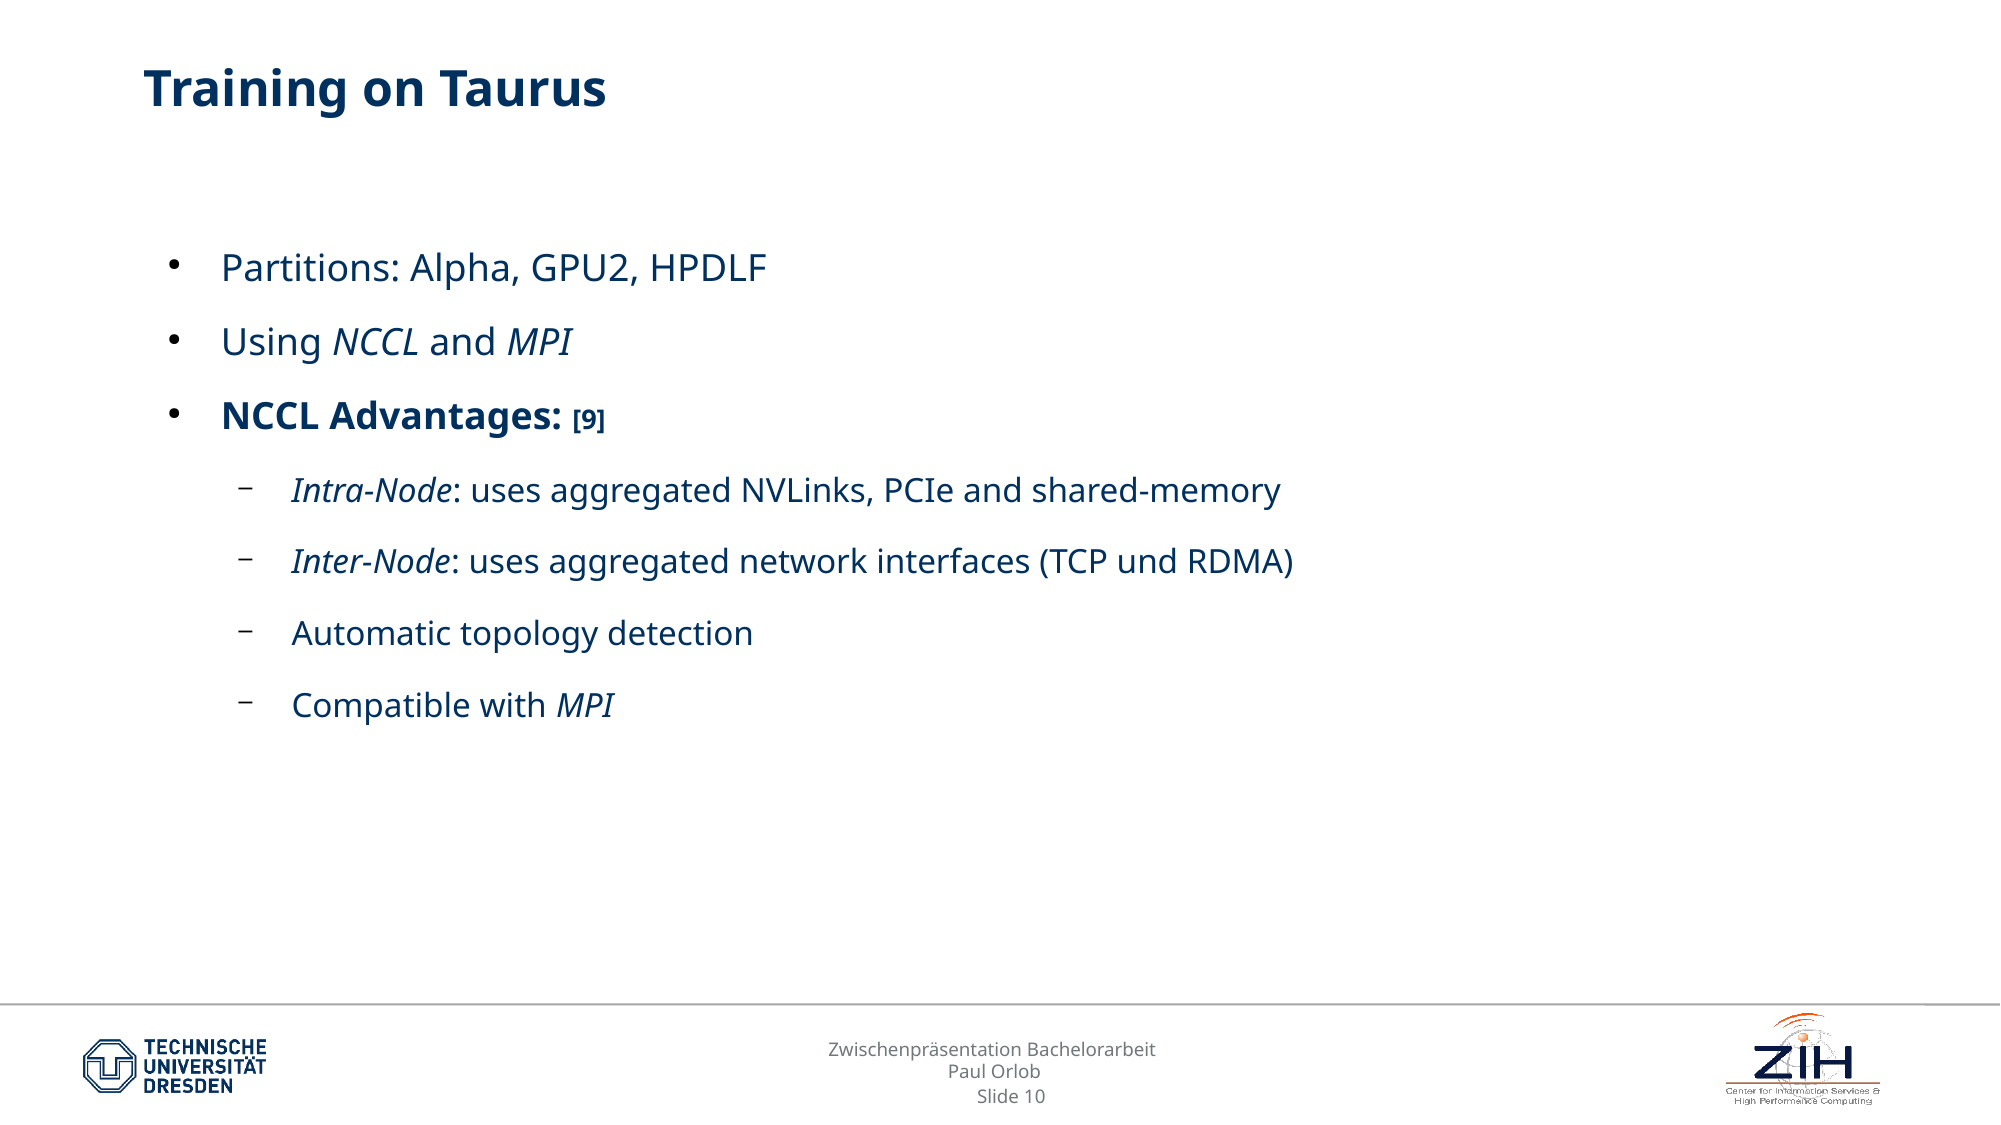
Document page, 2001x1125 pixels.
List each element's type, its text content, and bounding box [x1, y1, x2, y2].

picture [1726, 1013, 1880, 1105]
picture [83, 1039, 266, 1093]
title Training on Taurus [143, 56, 1880, 169]
list Partitions: Alpha, GPU2, HPDLF Using NCCL and MPI NCCL Advantages: [9] Intra-Node: uses aggregated NVLinks, PCIe and shared-memory Inter-Node: uses aggregated network interfaces (TCP und RDMA) Automatic topology detection Compatible with MPI [150, 243, 1720, 957]
